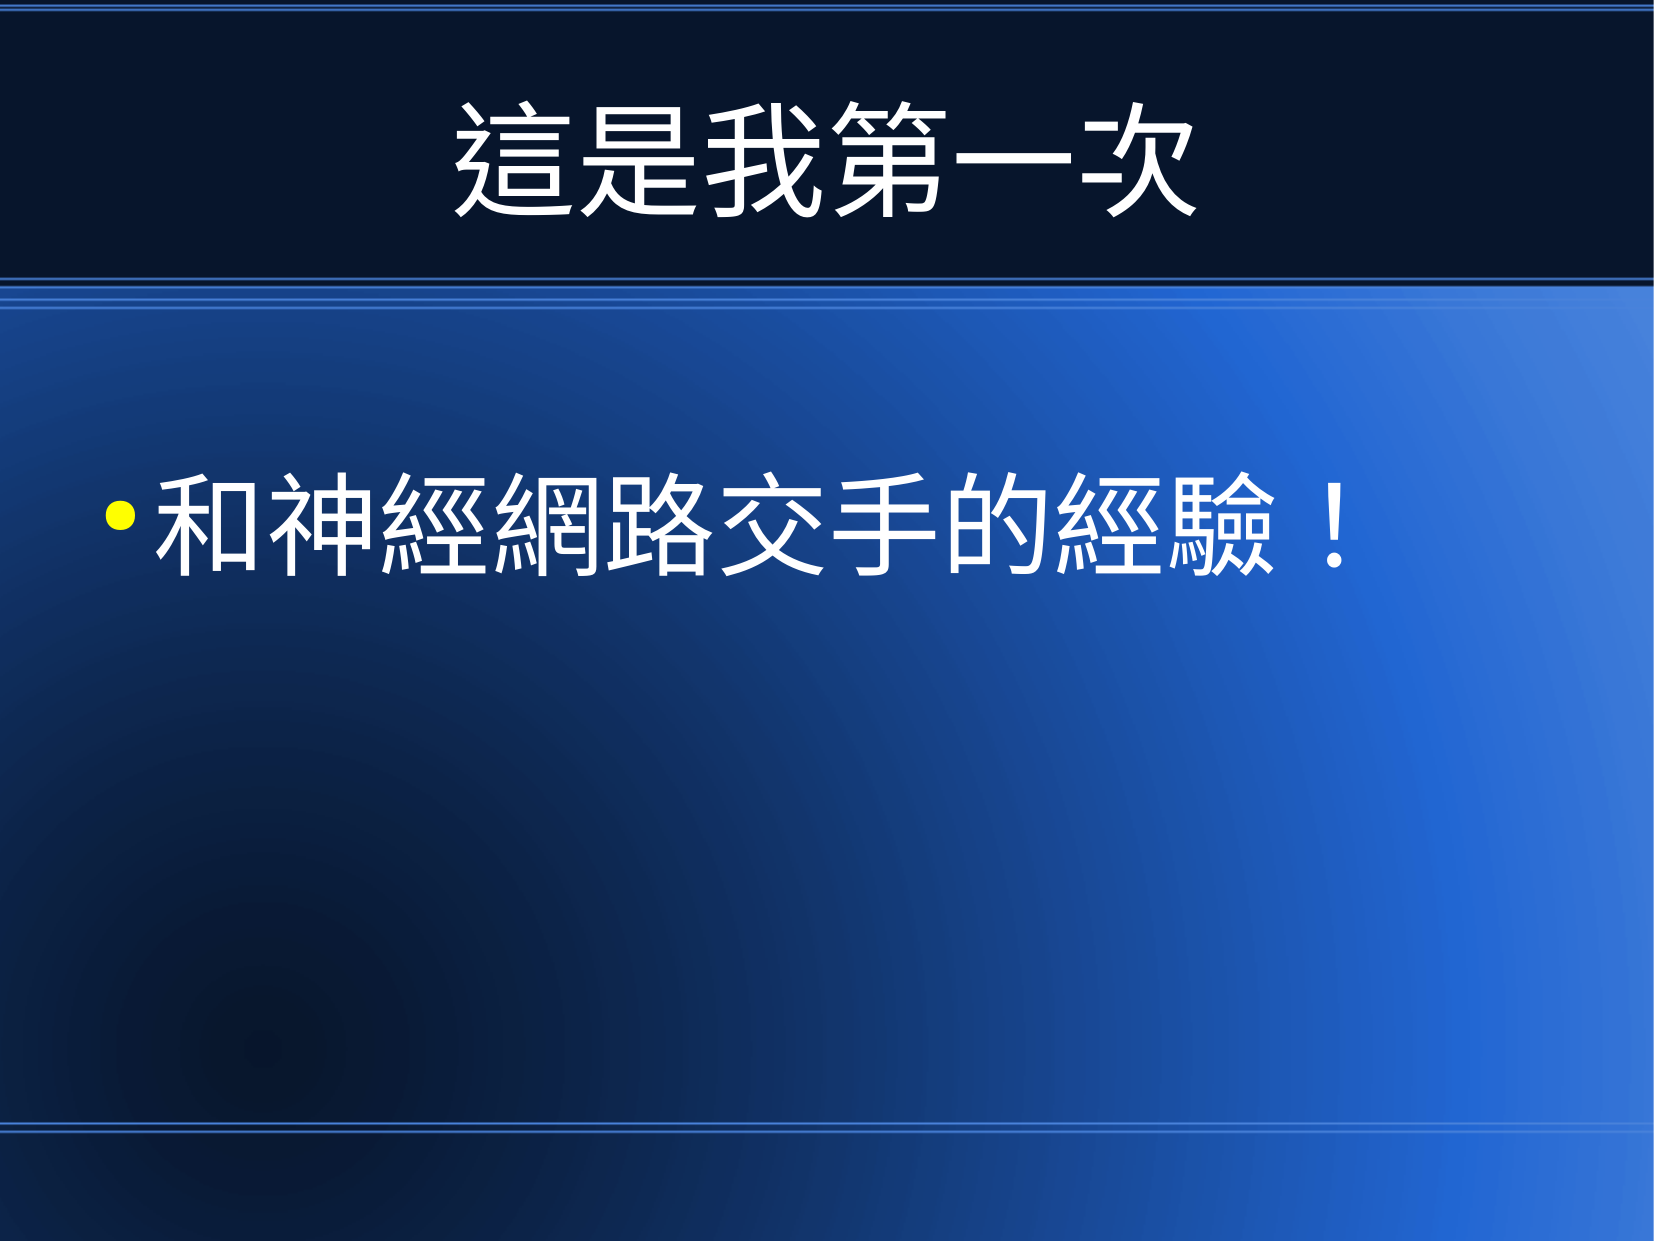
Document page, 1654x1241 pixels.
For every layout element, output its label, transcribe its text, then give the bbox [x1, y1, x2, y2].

picture [0, 0, 1654, 1241]
list 和神經網路交手的經驗！ [82, 355, 1571, 1241]
title 這是我第一次 [82, 49, 1571, 257]
